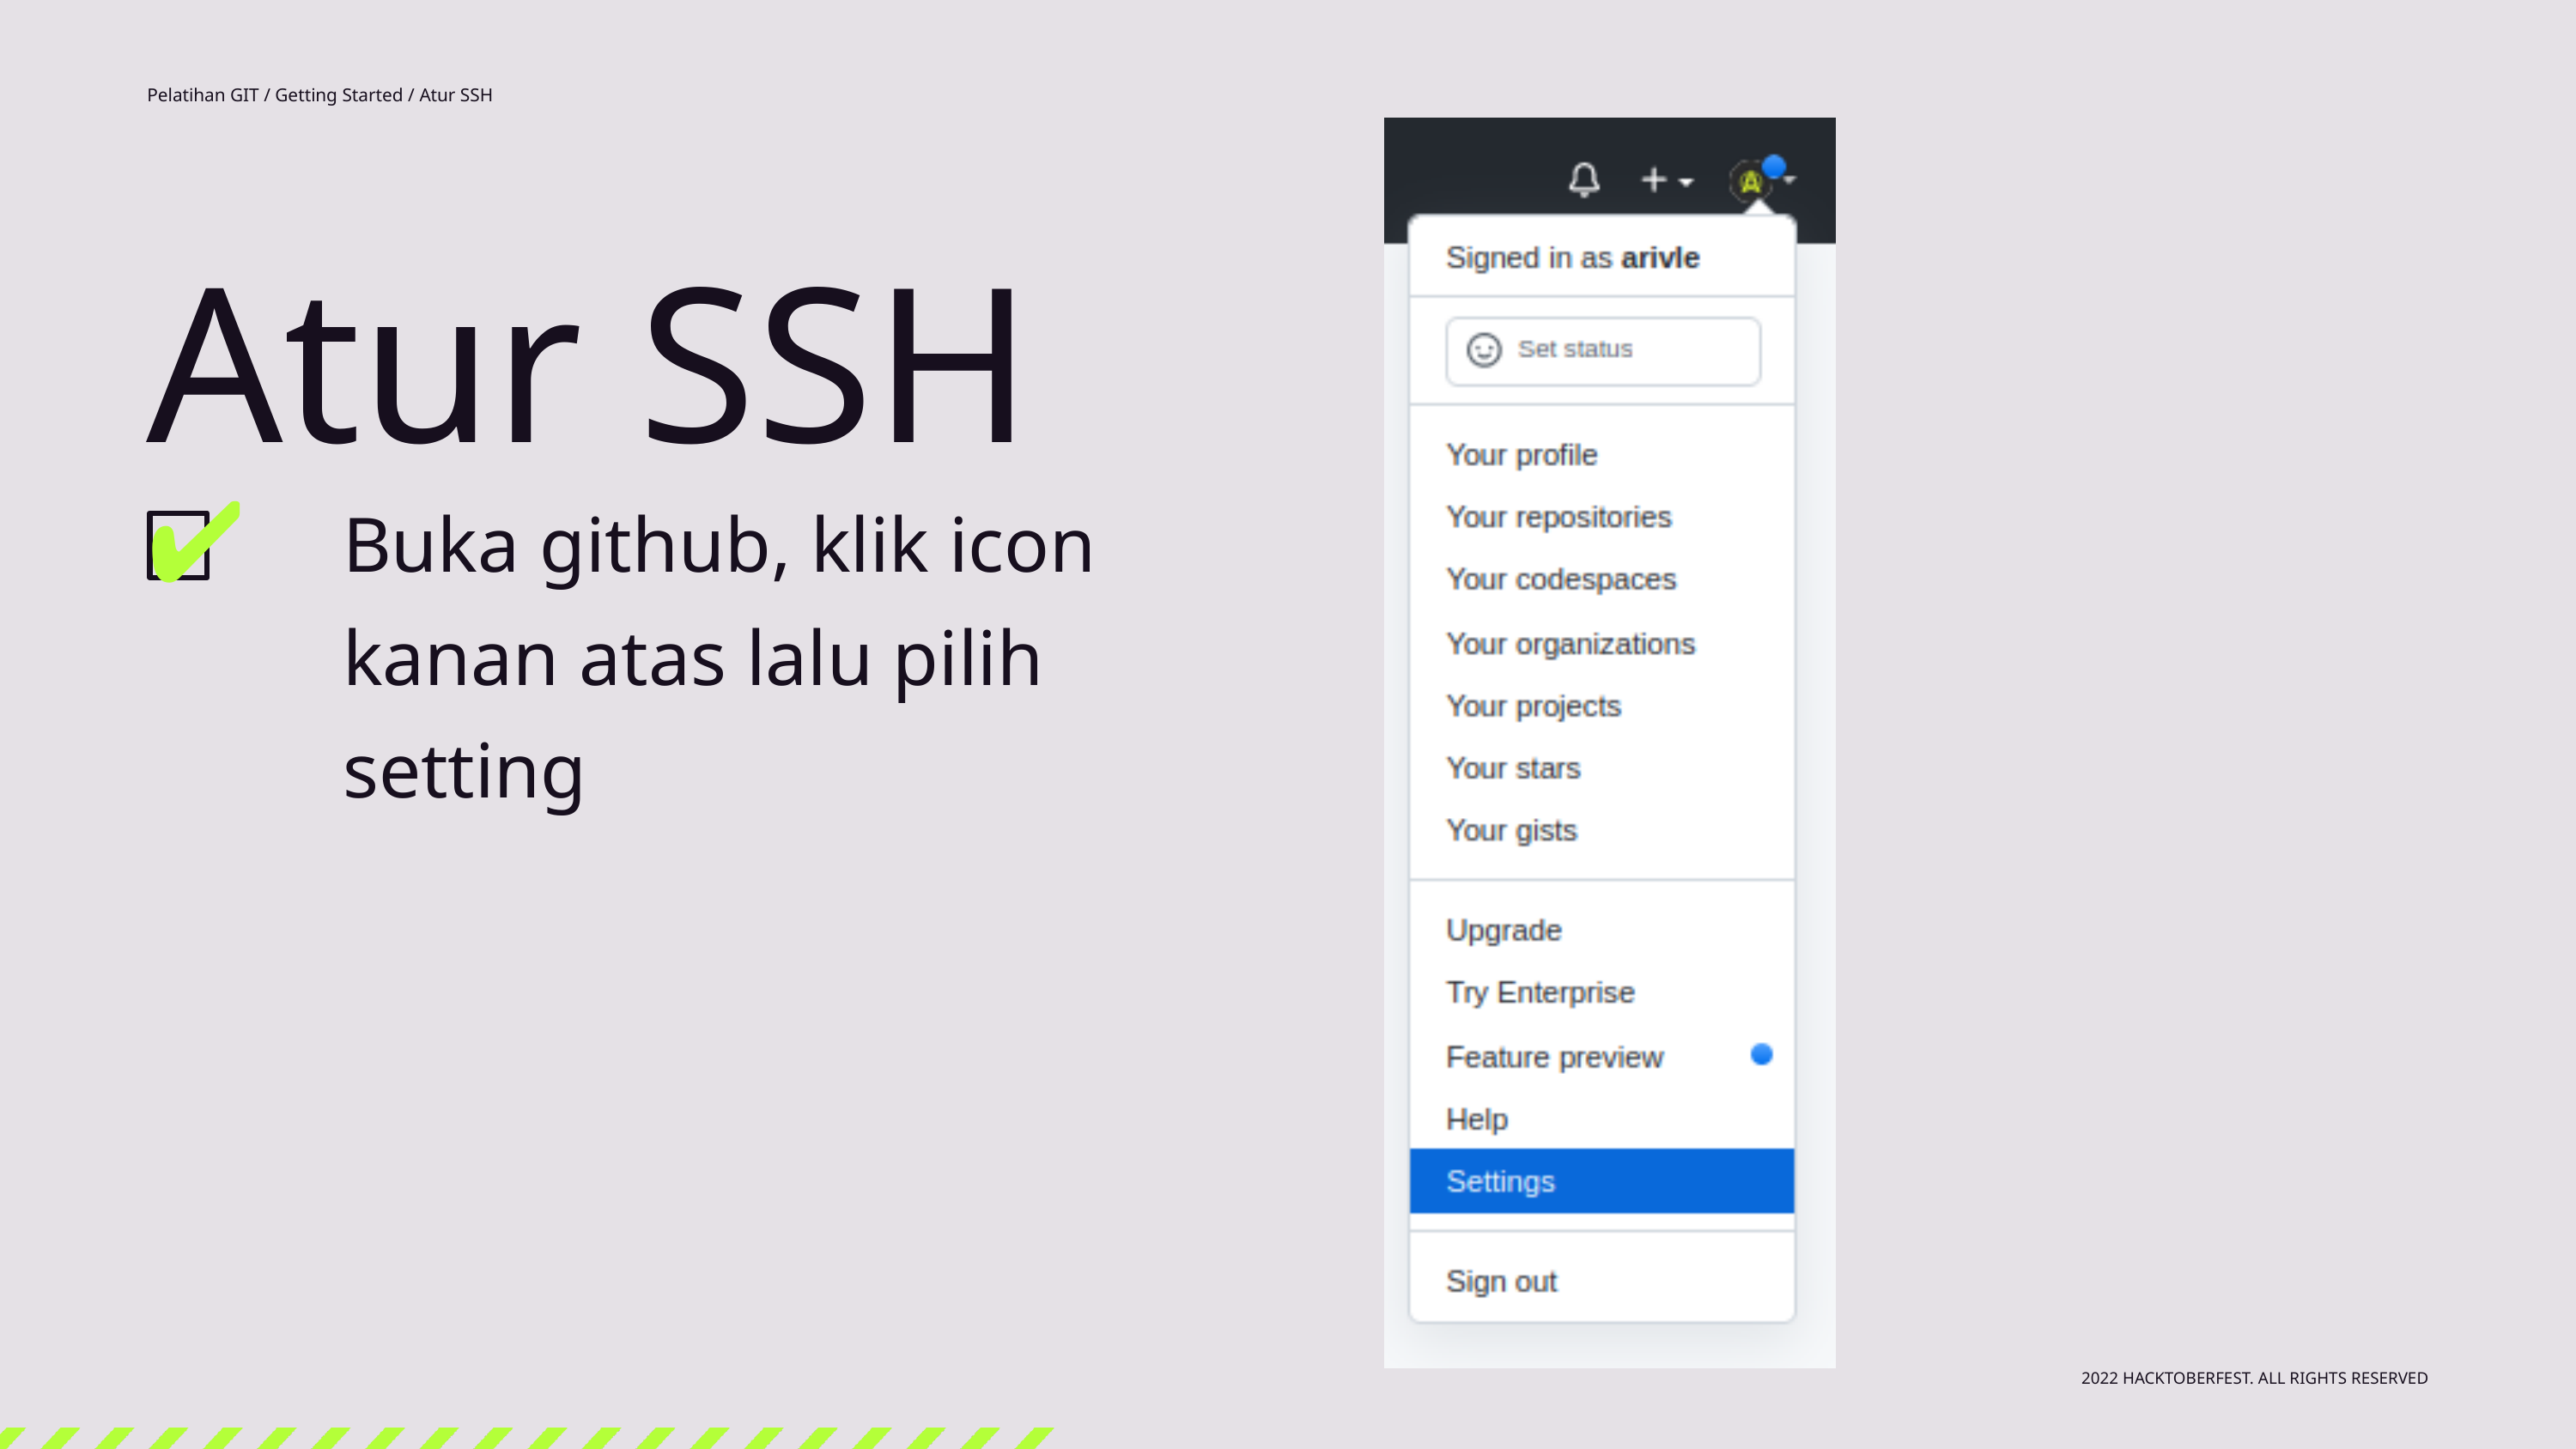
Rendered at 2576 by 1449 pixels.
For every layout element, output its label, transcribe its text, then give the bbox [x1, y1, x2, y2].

text_box 2022 HACKTOBERFEST. ALL RIGHTS RESERVED [1978, 1361, 2429, 1387]
picture [0, 1428, 1054, 1449]
text_box  [149, 477, 215, 609]
picture [1384, 118, 1836, 1368]
text_box Pelatihan GIT / Getting Started / Atur SSH [147, 68, 645, 106]
text_box Atur SSH [133, 206, 1234, 477]
text_box Buka github, klik icon kanan atas lalu pilih setting [343, 477, 1224, 813]
